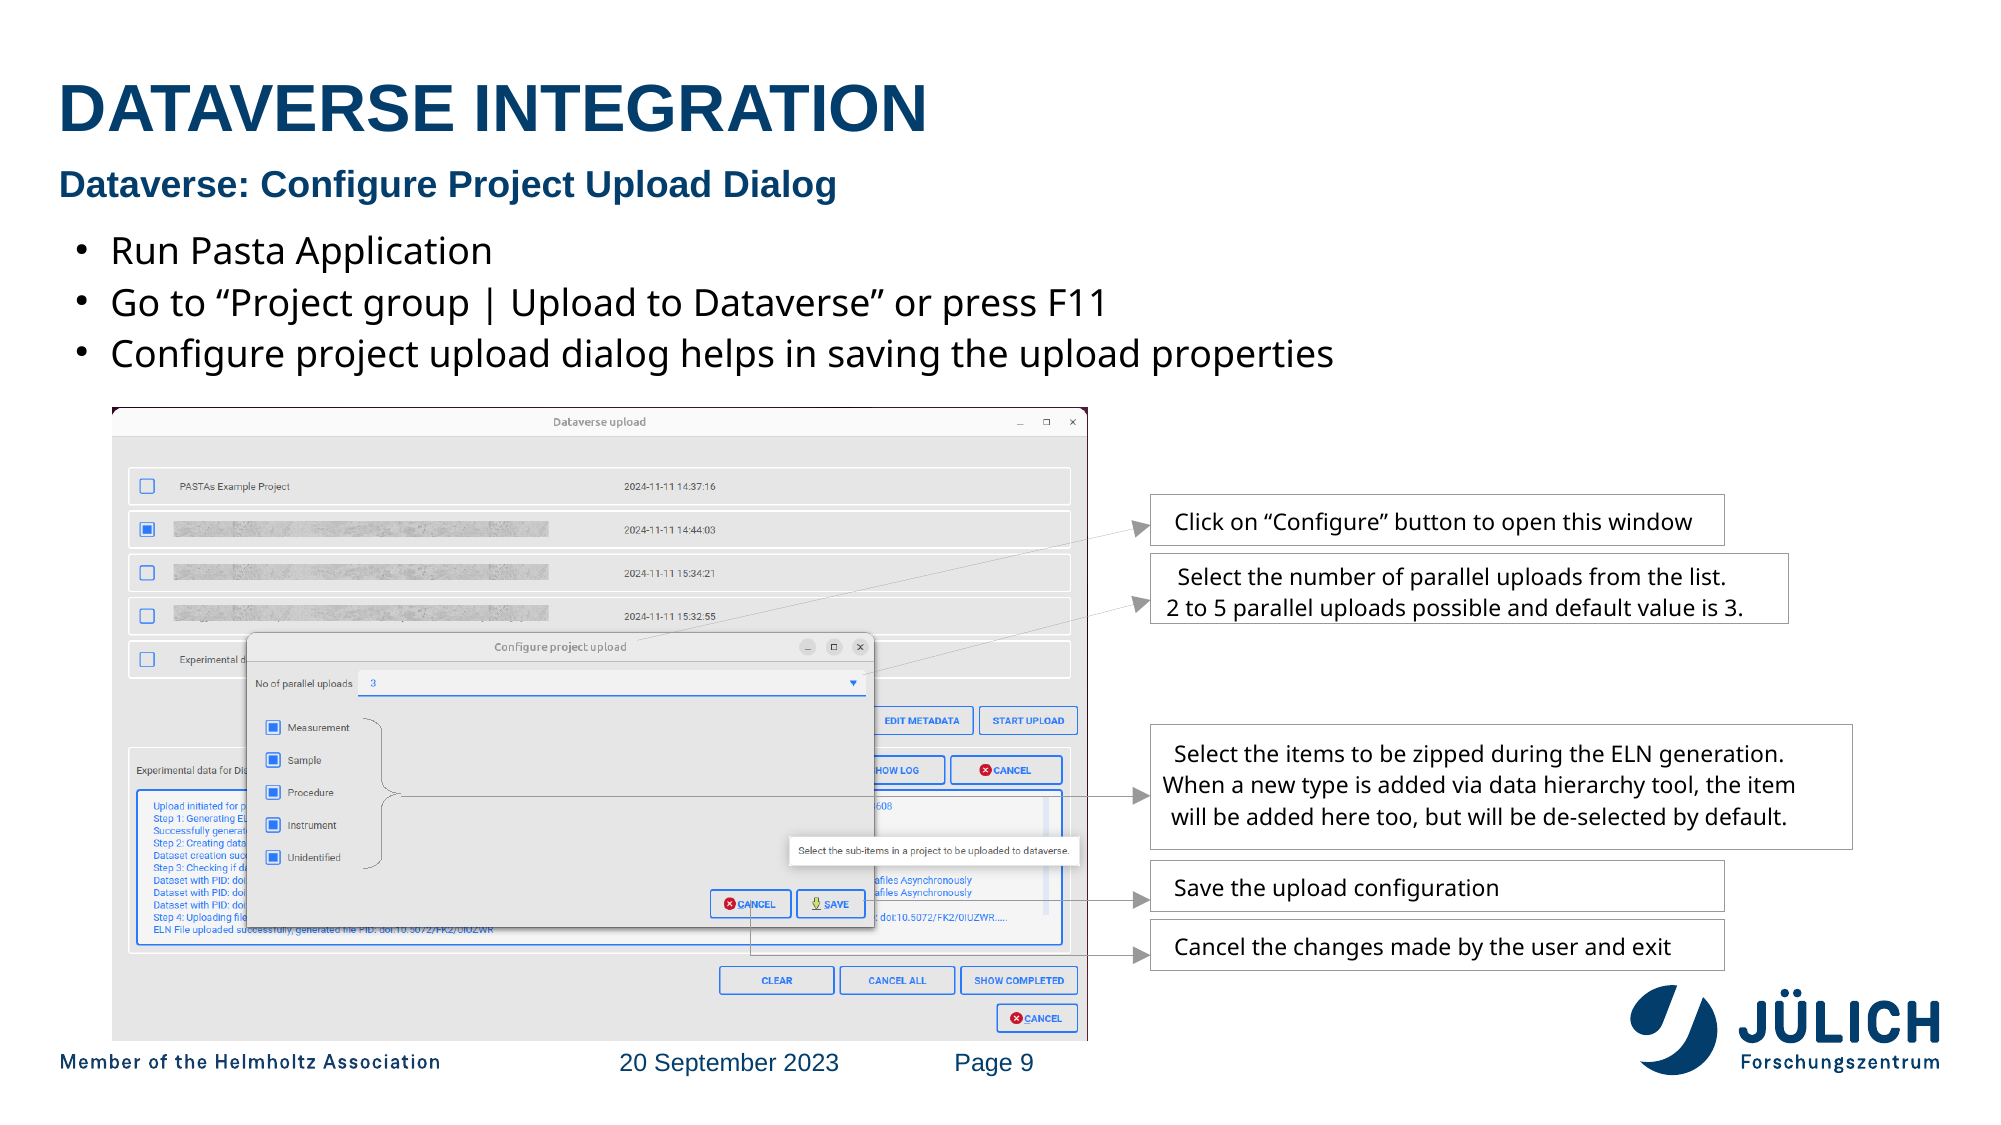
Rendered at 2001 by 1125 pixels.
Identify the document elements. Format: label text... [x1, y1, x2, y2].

text_box Cancel the changes made by the user and exit [1174, 931, 1775, 994]
text_box Run Pasta Application Go to “Project group | Upload to Dataverse” or press F11 Configure project upload dialog helps in saving the upload properties [75, 224, 1876, 430]
picture [112, 407, 1088, 1041]
slide_number 20 September 2023 [619, 1046, 882, 1084]
text_box Click on “Configure” button to open this window [1174, 554, 1775, 560]
list Dataverse: Configure Project Upload Dialog [58, 154, 1937, 238]
text_box Select the items to be zipped during the ELN generation. When a new type is added via data hierarchy tool, the item will be added here too, but will be de-selected by default. [1162, 738, 1838, 836]
text_box Select the number of parallel uploads from the list. 2 to 5 parallel uploads possible and default value is 3. [1166, 560, 1789, 624]
text_box [173, 605, 549, 621]
text_box [173, 521, 549, 537]
text_box [173, 564, 549, 580]
text_box Save the upload configuration [1174, 920, 1724, 931]
text_box Click on “Configure” button to open this window [1174, 506, 1775, 553]
title Dataverse integration [59, 53, 1938, 238]
slide_number Page <number> [954, 1046, 1073, 1084]
text_box Save the upload configuration [1174, 872, 1775, 931]
